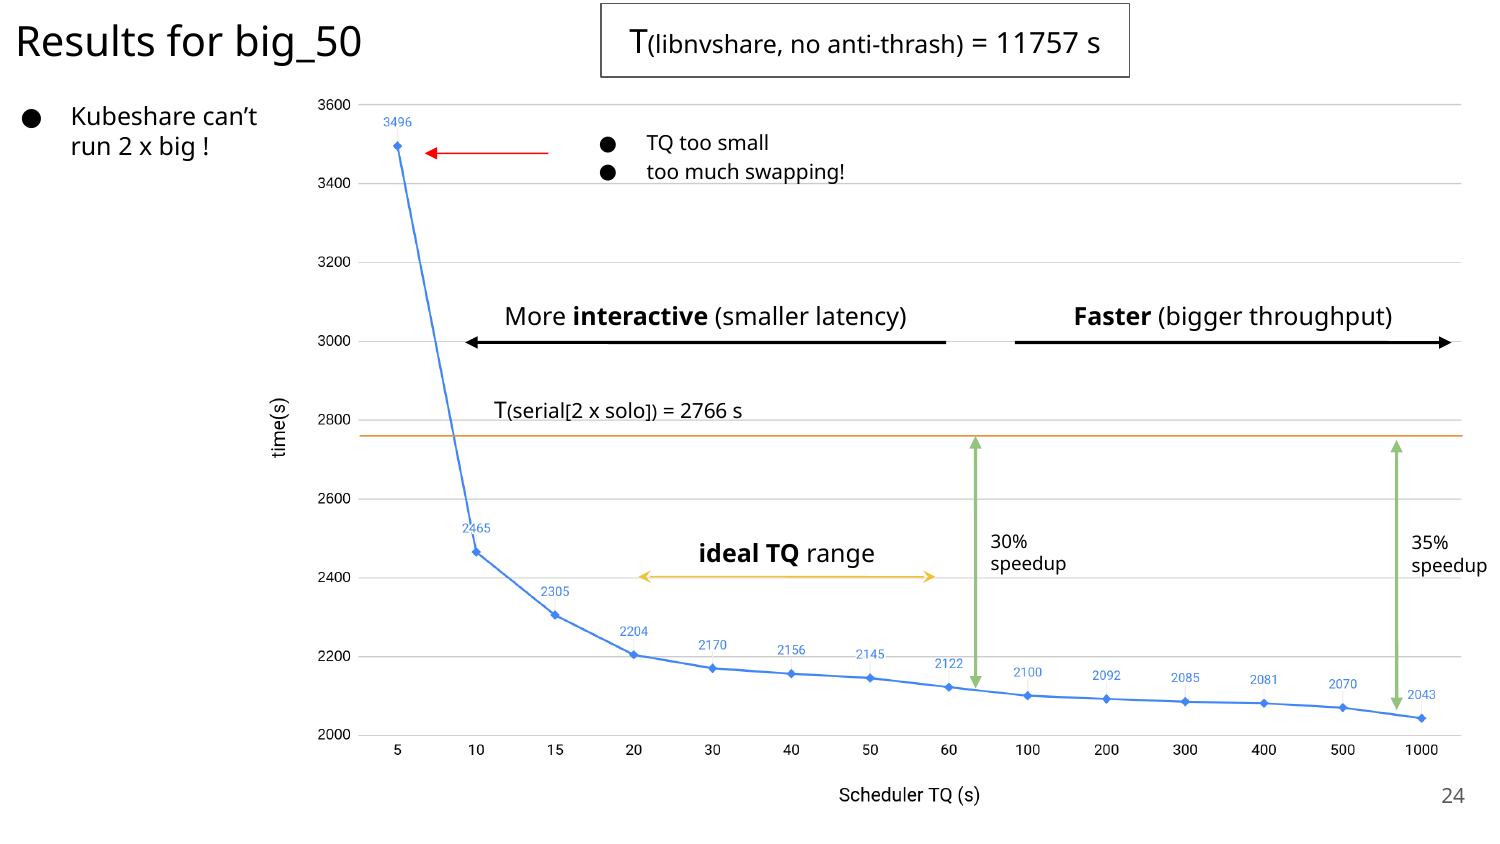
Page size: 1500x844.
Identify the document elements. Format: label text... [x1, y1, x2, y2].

text_box Faster (bigger throughput) [1007, 285, 1464, 346]
text_box Results for big_50 [0, 0, 480, 81]
text_box TQ too small too much swapping! [556, 111, 878, 199]
text_box ideal TQ range [669, 522, 905, 583]
text_box 30% speedup [975, 514, 1090, 590]
text_box 35% speedup [1396, 515, 1500, 591]
text_box T(libnvshare, no anti-thrash) = 11757 s [602, 4, 1129, 75]
slide_number <number> [1389, 764, 1480, 830]
picture [230, 58, 1500, 844]
text_box More interactive (smaller latency) [405, 285, 1007, 346]
text_box T(serial[2 x solo]) = 2766 s [424, 380, 813, 438]
text_box Kubeshare can’t run 2 x big ! [0, 85, 302, 176]
